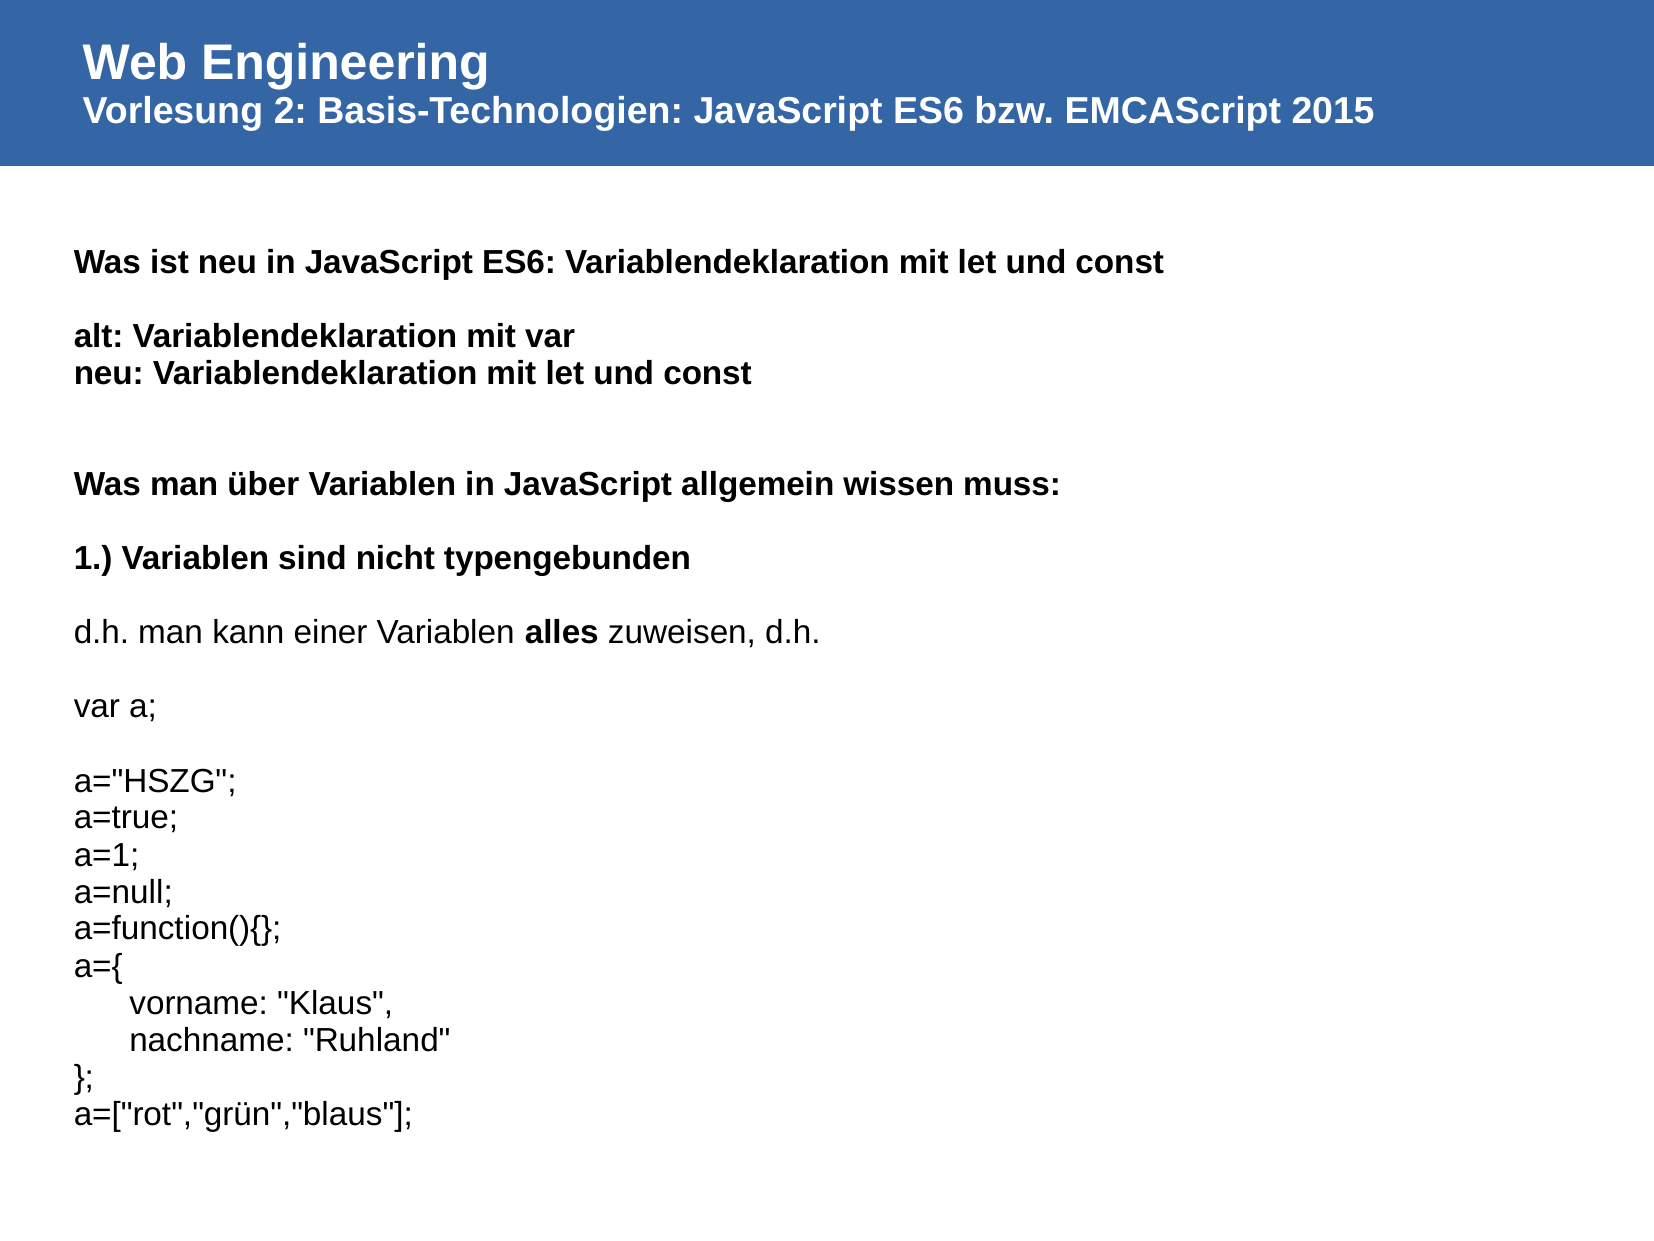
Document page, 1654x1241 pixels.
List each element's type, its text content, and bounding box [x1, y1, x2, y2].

title Web Engineering Vorlesung 2: Basis-Technologien: JavaScript ES6 bzw. EMCAScript 2015 [82, 0, 1571, 166]
text_box Was ist neu in JavaScript ES6: Variablendeklaration mit let und const alt: Variablendeklaration mit var neu: Variablendeklaration mit let und const Was man über Variablen in JavaScript allgemein wissen muss: 1.) Variablen sind nicht typengebunden d.h. man kann einer Variablen alles zuweisen, d.h. var a; a="HSZG"; a=true; a=1; a=null; a=function(){}; a={ vorname: "Klaus", nachname: "Ruhland" }; a=["rot","grün","blaus"]; [59, 236, 1508, 1183]
